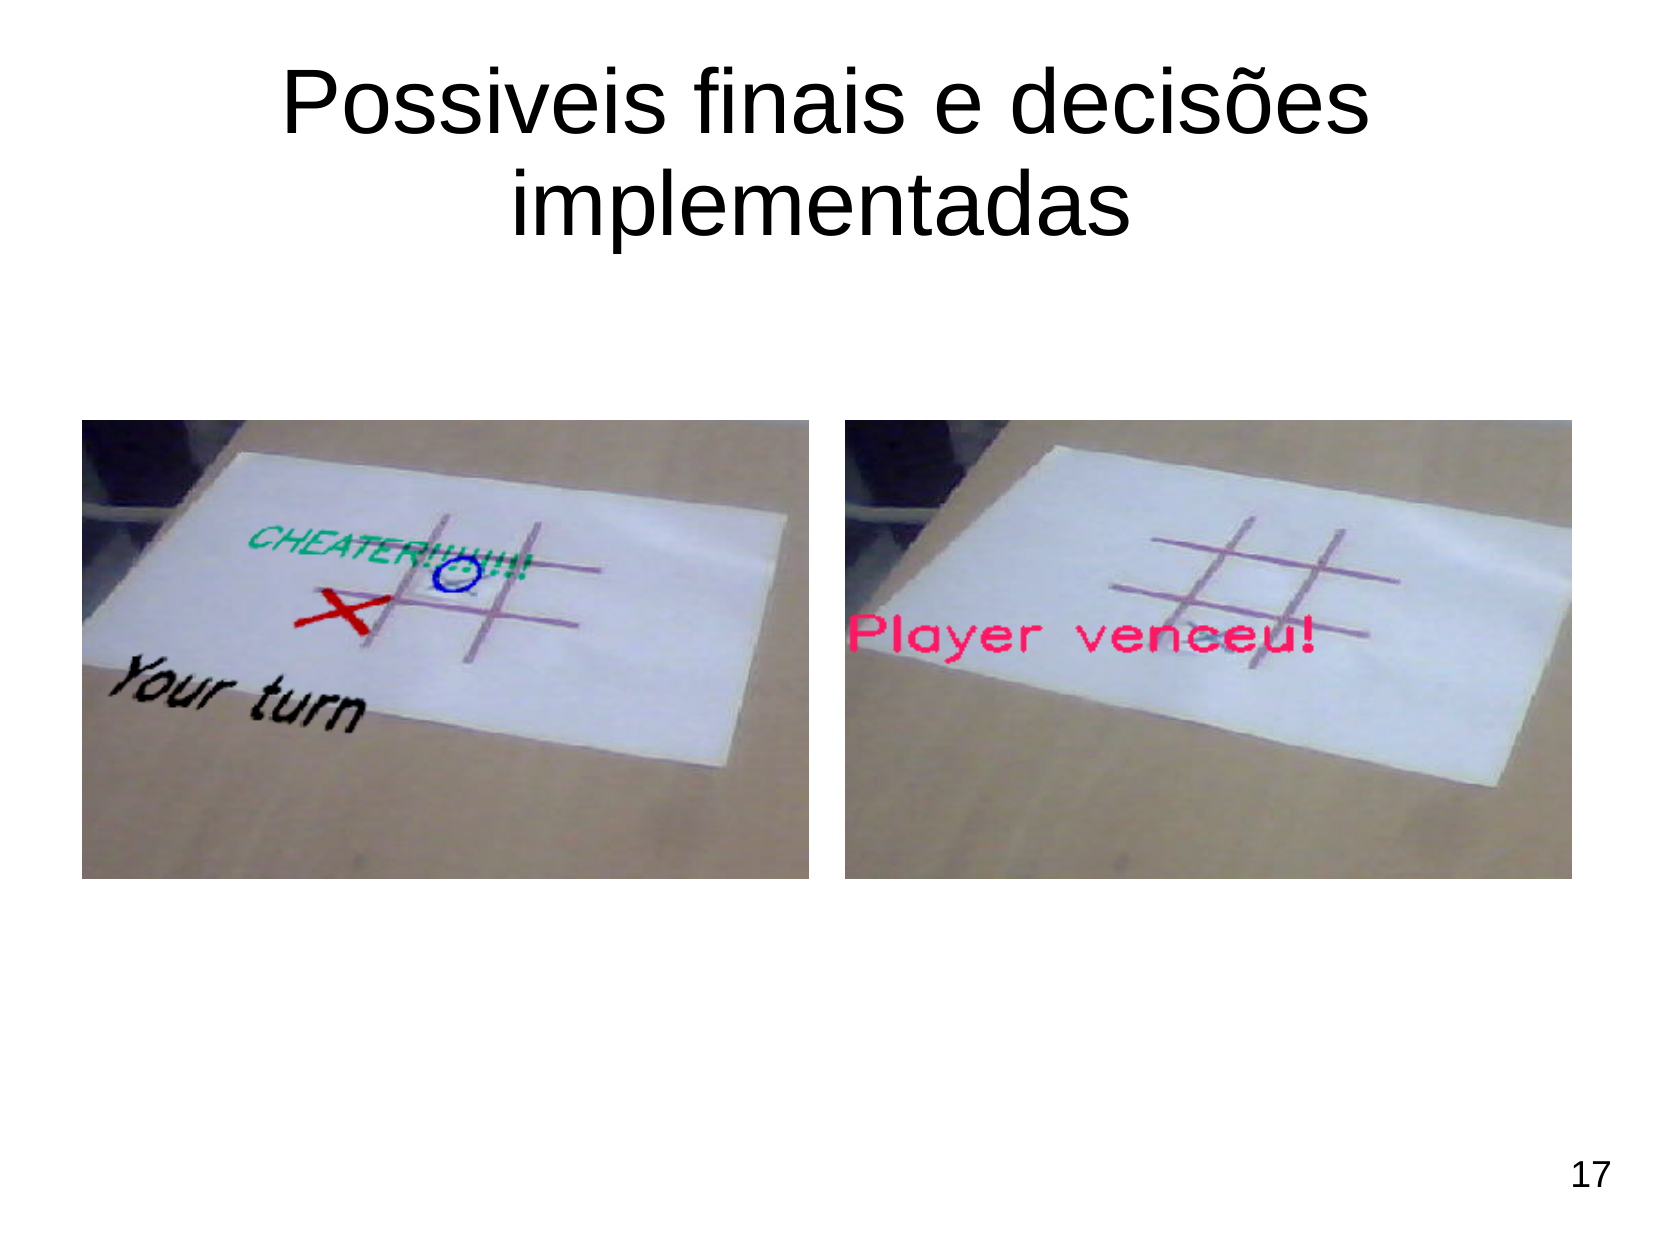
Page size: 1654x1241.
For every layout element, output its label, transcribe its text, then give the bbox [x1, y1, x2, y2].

text_box <número> [968, 1146, 1627, 1217]
picture [82, 420, 809, 879]
picture [845, 420, 1572, 879]
title Possiveis finais e decisões implementadas [82, 49, 1571, 257]
